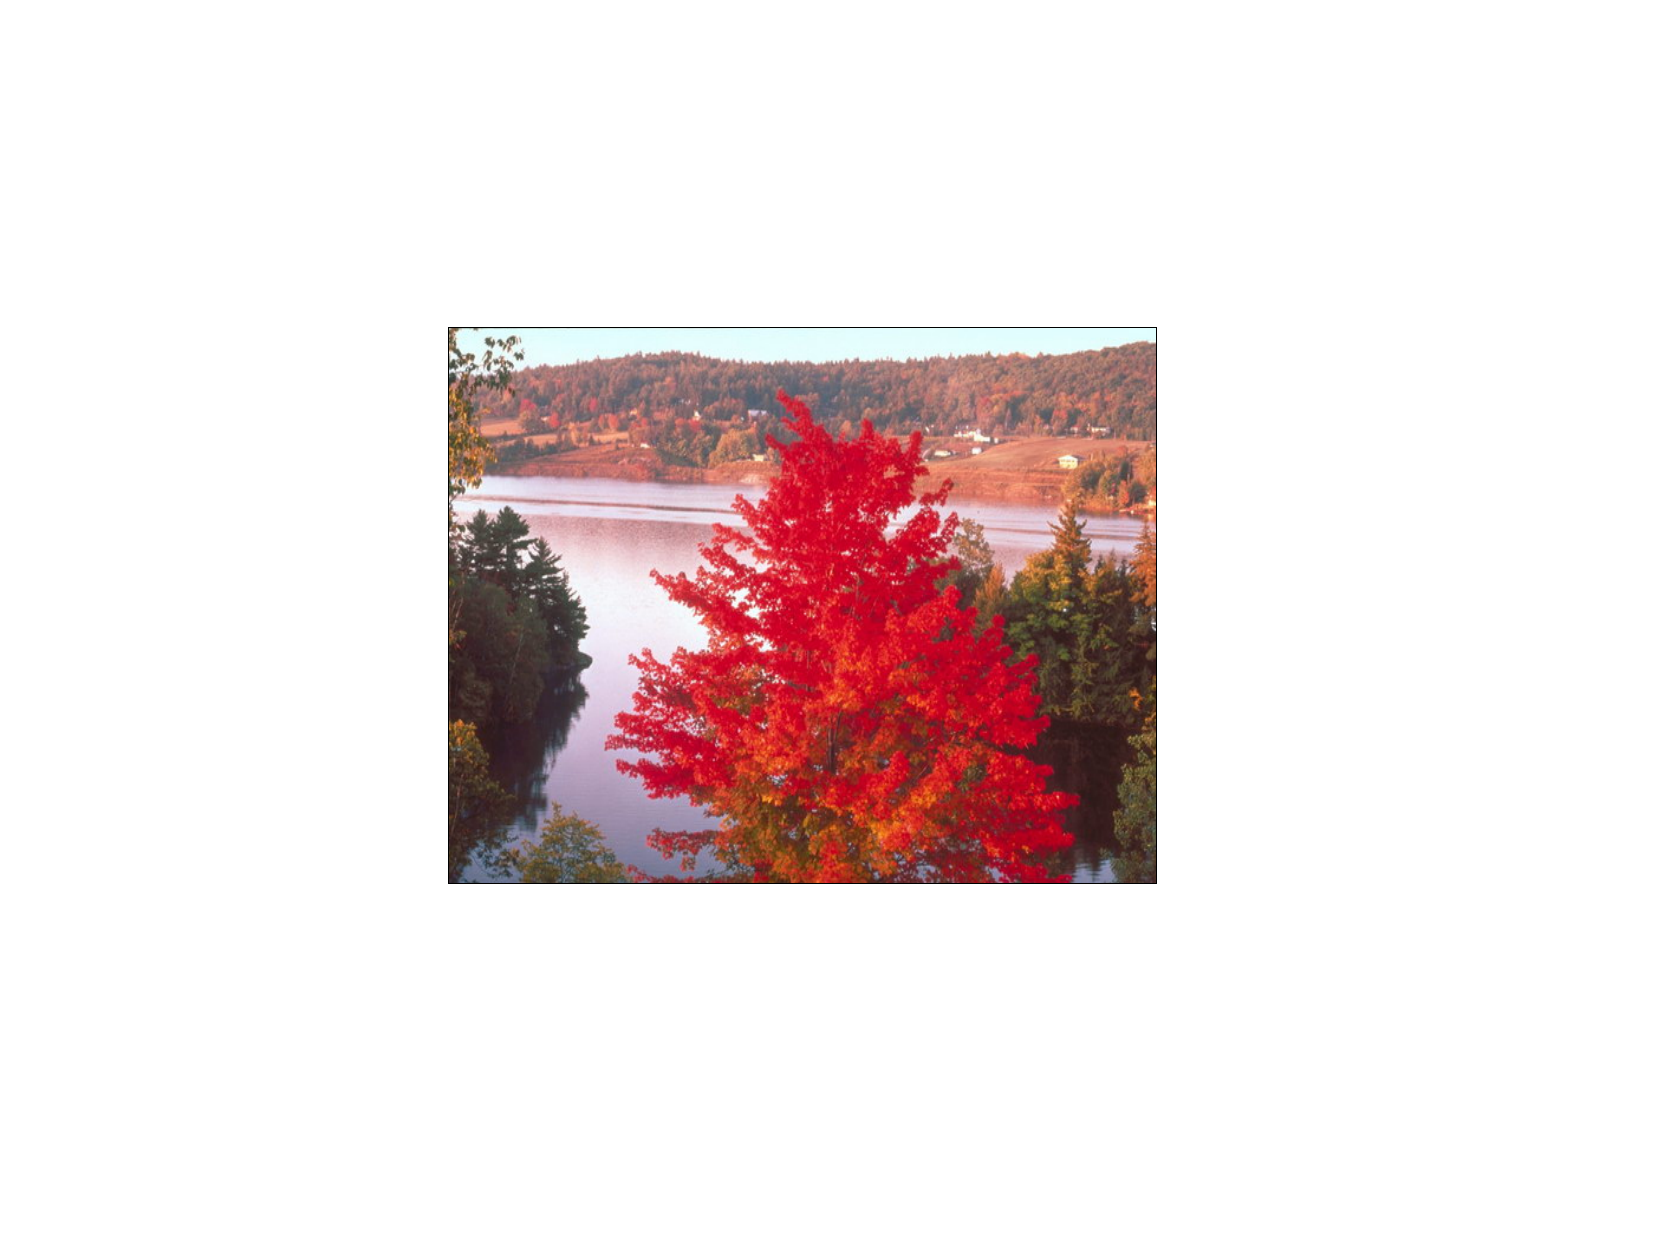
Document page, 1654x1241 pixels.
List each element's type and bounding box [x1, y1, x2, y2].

picture [448, 327, 1157, 884]
